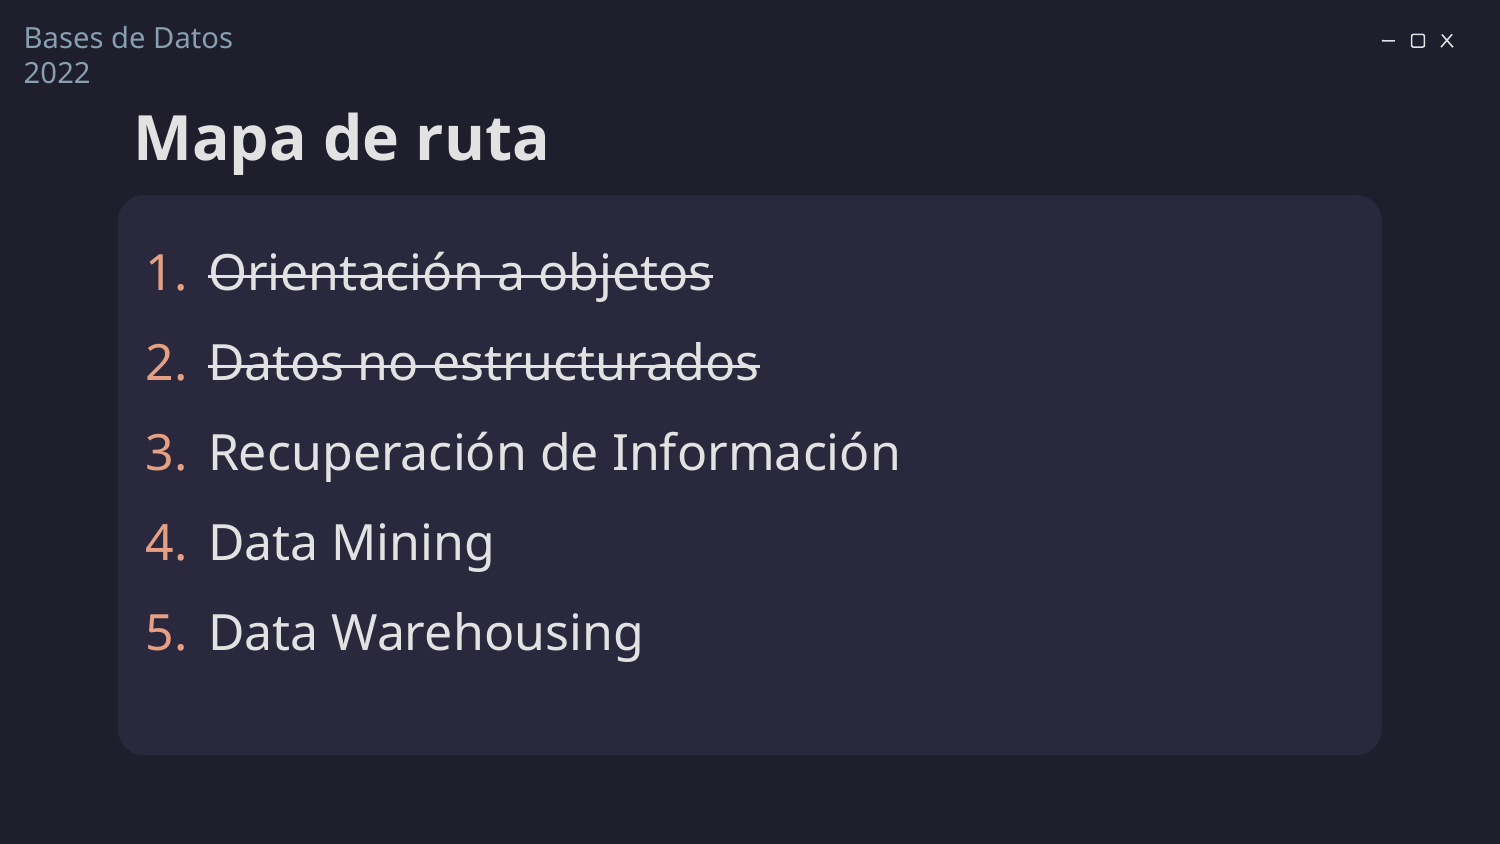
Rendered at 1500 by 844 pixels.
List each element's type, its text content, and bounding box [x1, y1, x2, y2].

title Mapa de ruta [118, 88, 1382, 183]
list Orientación a objetos Datos no estructurados Recuperación de Información Data Mining Data Warehousing [118, 195, 1382, 750]
